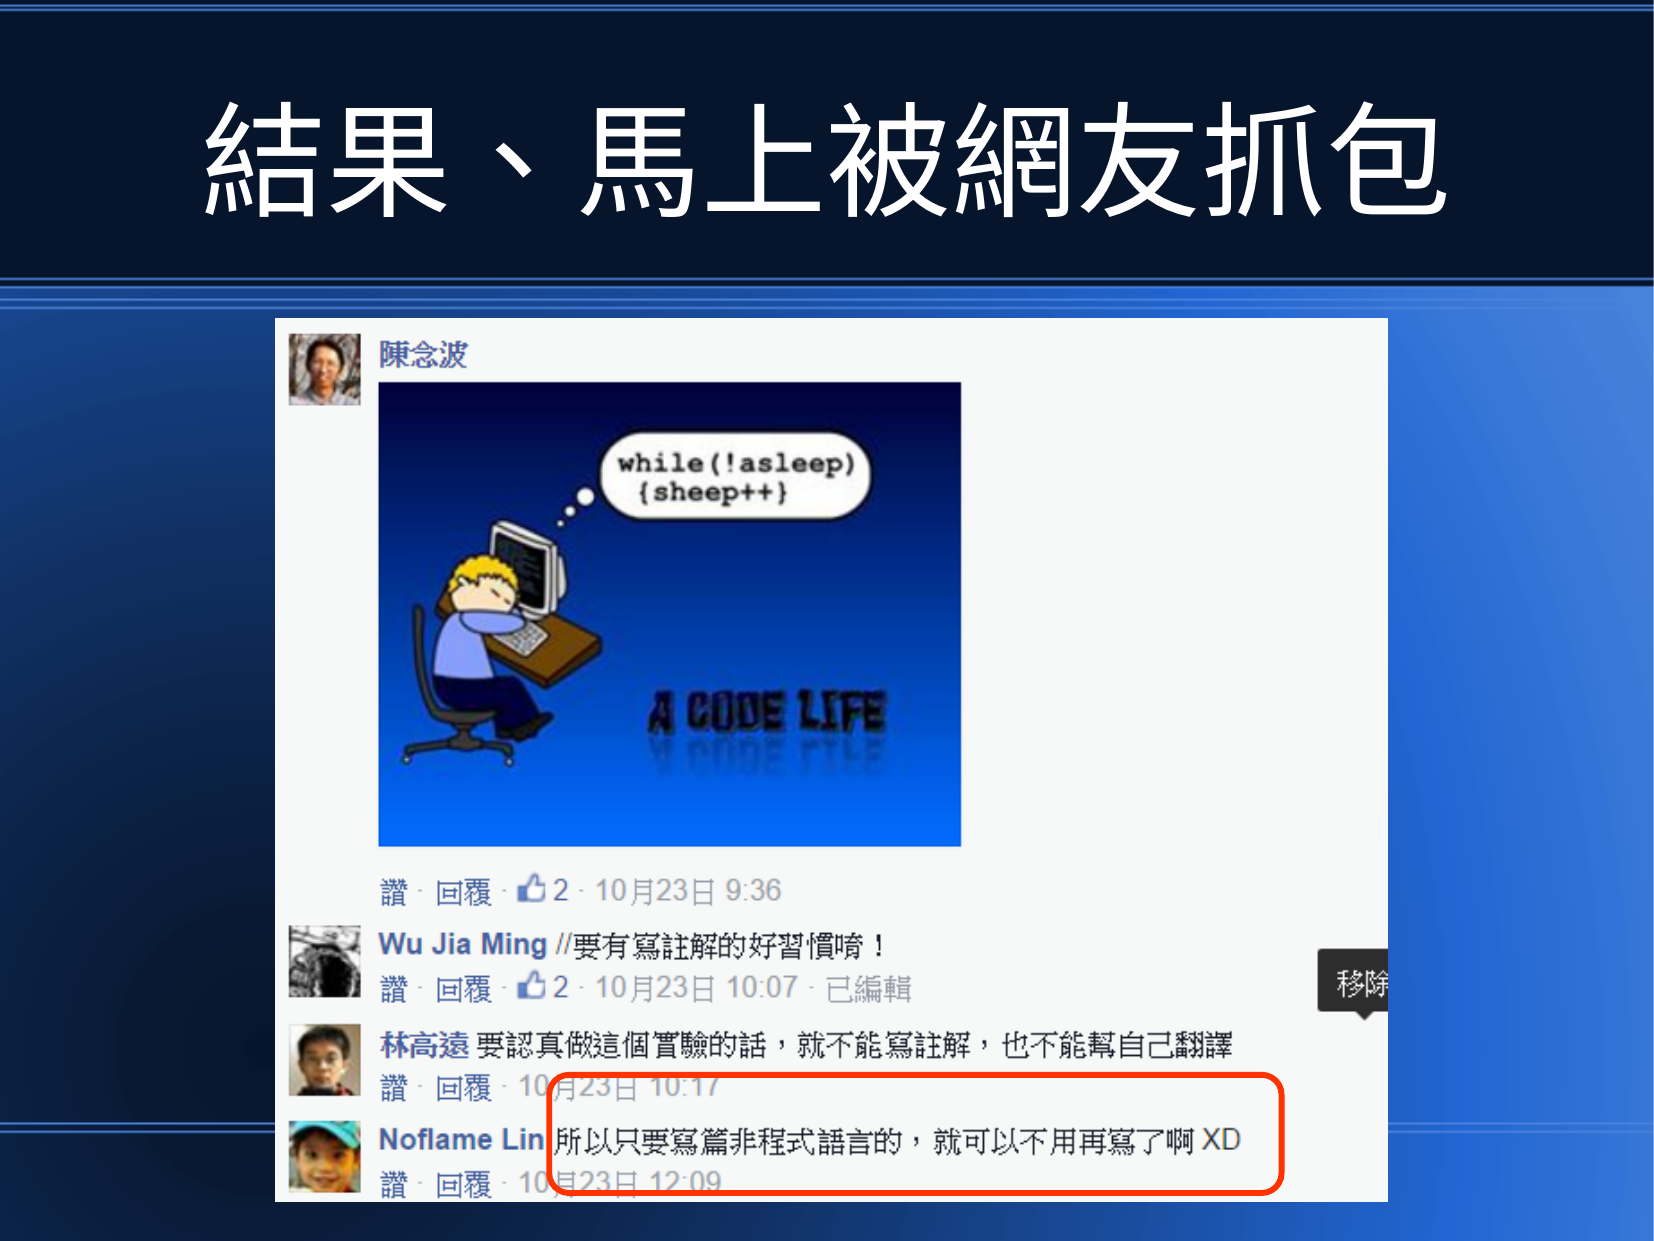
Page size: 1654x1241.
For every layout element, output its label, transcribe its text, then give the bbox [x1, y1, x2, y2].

picture [0, 0, 1654, 1241]
title 結果、馬上被網友抓包 [82, 49, 1571, 257]
